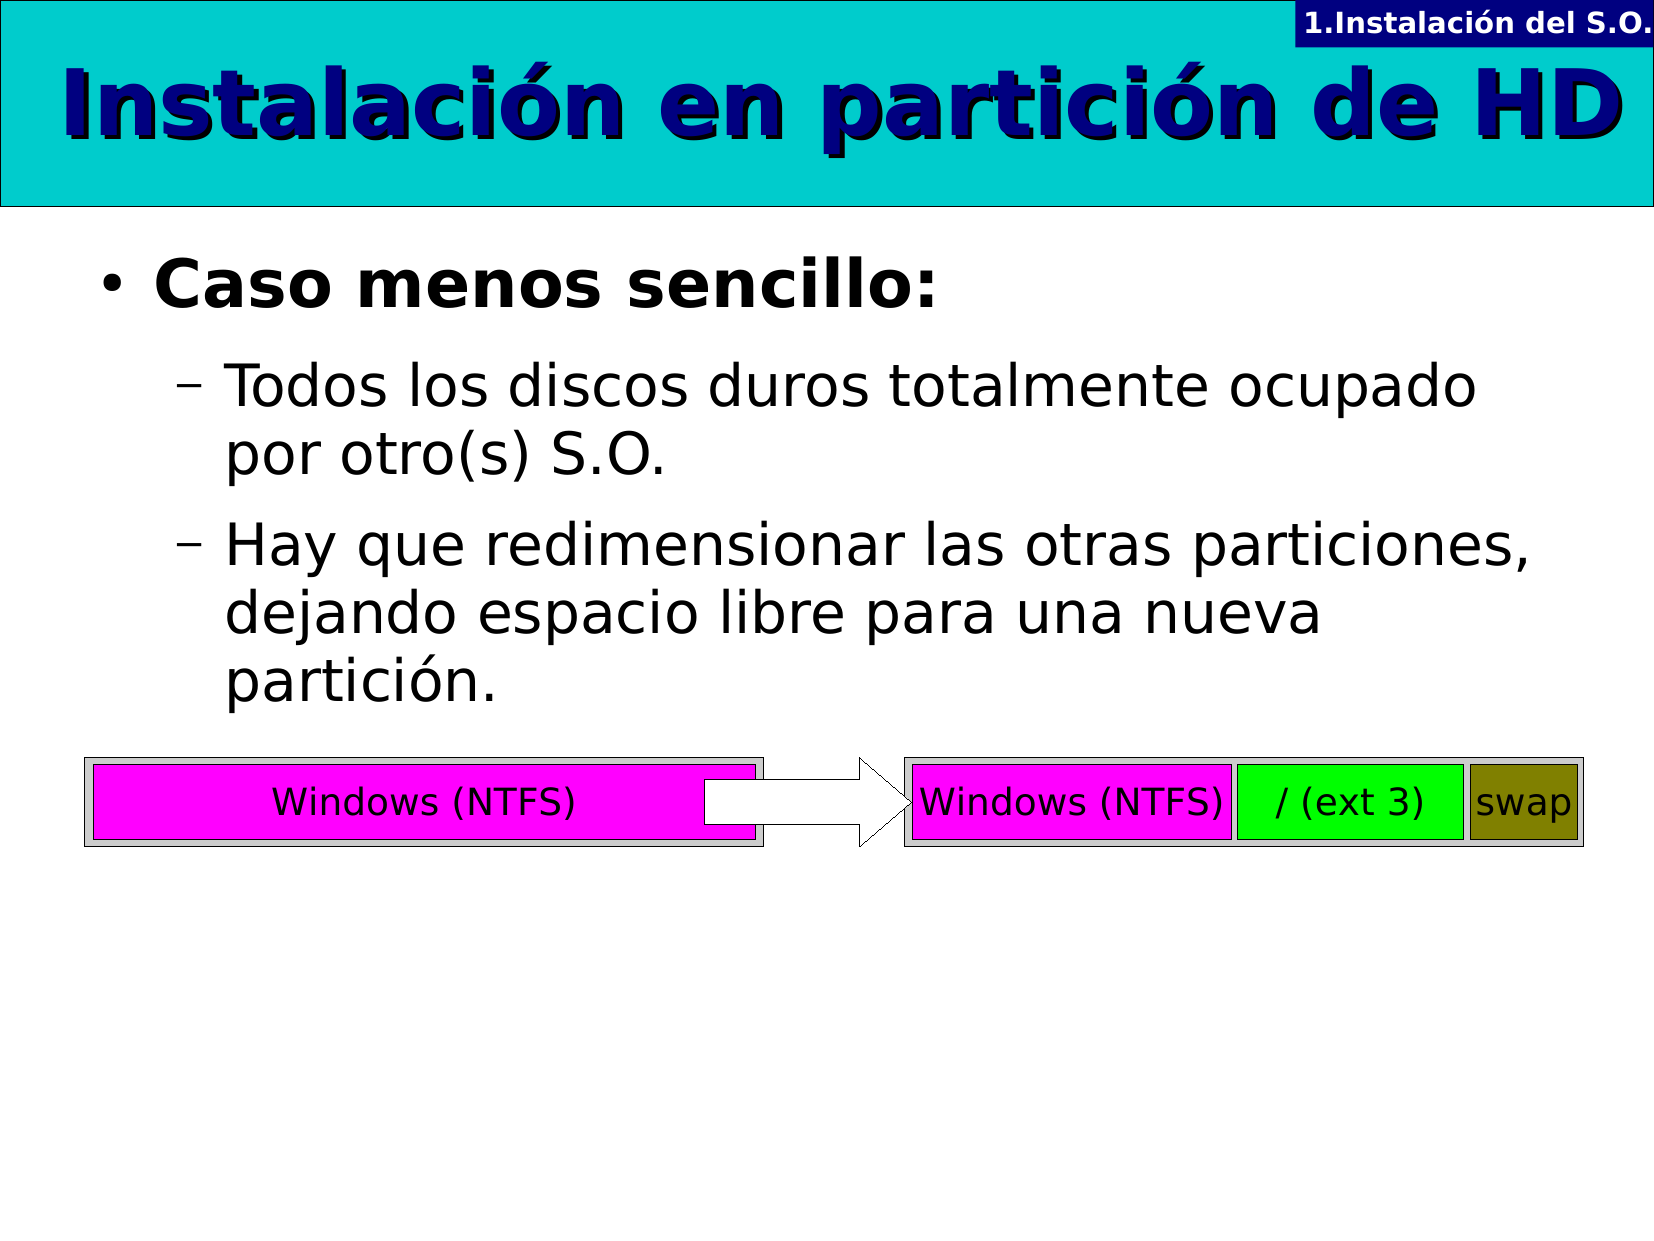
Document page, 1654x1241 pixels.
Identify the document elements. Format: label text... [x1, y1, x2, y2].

text_box Windows (NTFS) [93, 764, 756, 840]
text_box Windows (NTFS) [912, 764, 1232, 840]
text_box [84, 757, 1584, 847]
text_box swap [1470, 764, 1578, 840]
text_box 1.Instalación del S.O. [1295, 0, 1654, 48]
list Caso menos sencillo: Todos los discos duros totalmente ocupado por otro(s) S.O. Hay que redimensionar las otras particiones, dejando espacio libre para una nueva partición. [82, 245, 1571, 1109]
text_box / (ext 3) [1237, 764, 1464, 840]
title Instalación en partición de HD [59, 14, 1654, 192]
